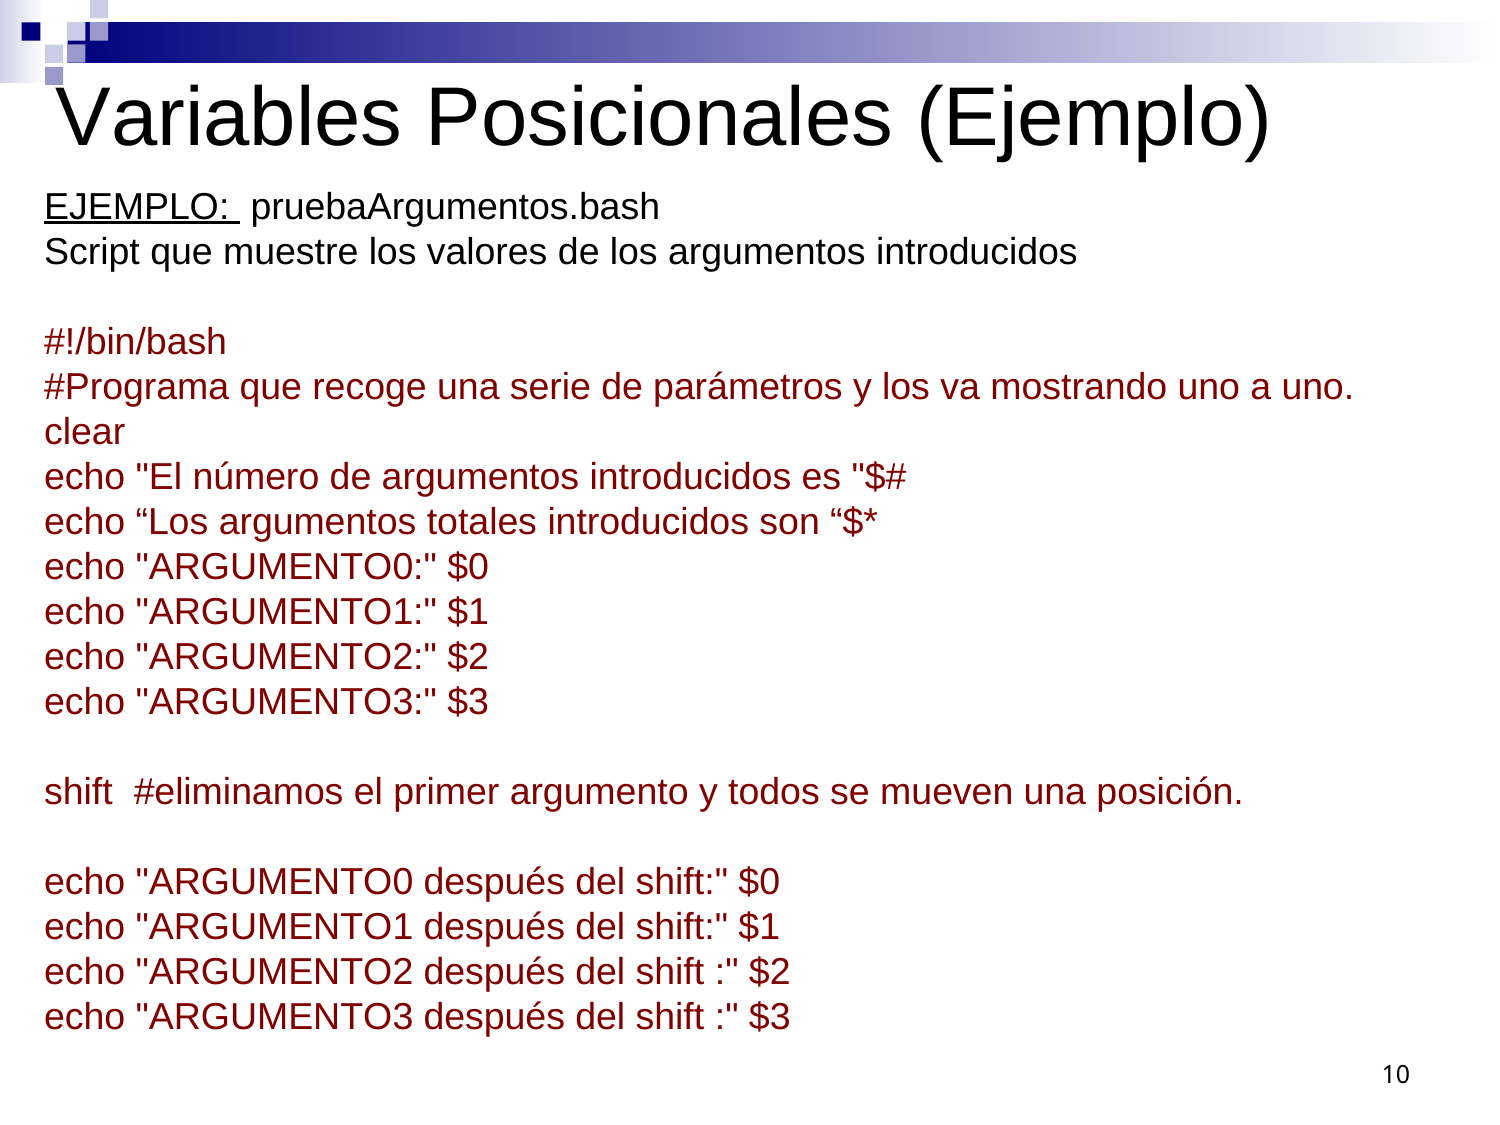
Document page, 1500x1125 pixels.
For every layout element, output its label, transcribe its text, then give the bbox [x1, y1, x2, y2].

text_box EJEMPLO: pruebaArgumentos.bash Script que muestre los valores de los argumentos introducidos #!/bin/bash #Programa que recoge una serie de parámetros y los va mostrando uno a uno. clear echo "El número de argumentos introducidos es "$# echo “Los argumentos totales introducidos son “$* echo "ARGUMENTO0:" $0 echo "ARGUMENTO1:" $1 echo "ARGUMENTO2:" $2 echo "ARGUMENTO3:" $3 shift #eliminamos el primer argumento y todos se mueven una posición. echo "ARGUMENTO0 después del shift:" $0 echo "ARGUMENTO1 después del shift:" $1 echo "ARGUMENTO2 después del shift :" $2 echo "ARGUMENTO3 después del shift :" $3 [29, 174, 1500, 941]
text_box Variables Posicionales (Ejemplo) [41, 54, 1500, 170]
text_box <número> [1074, 1025, 1426, 1101]
